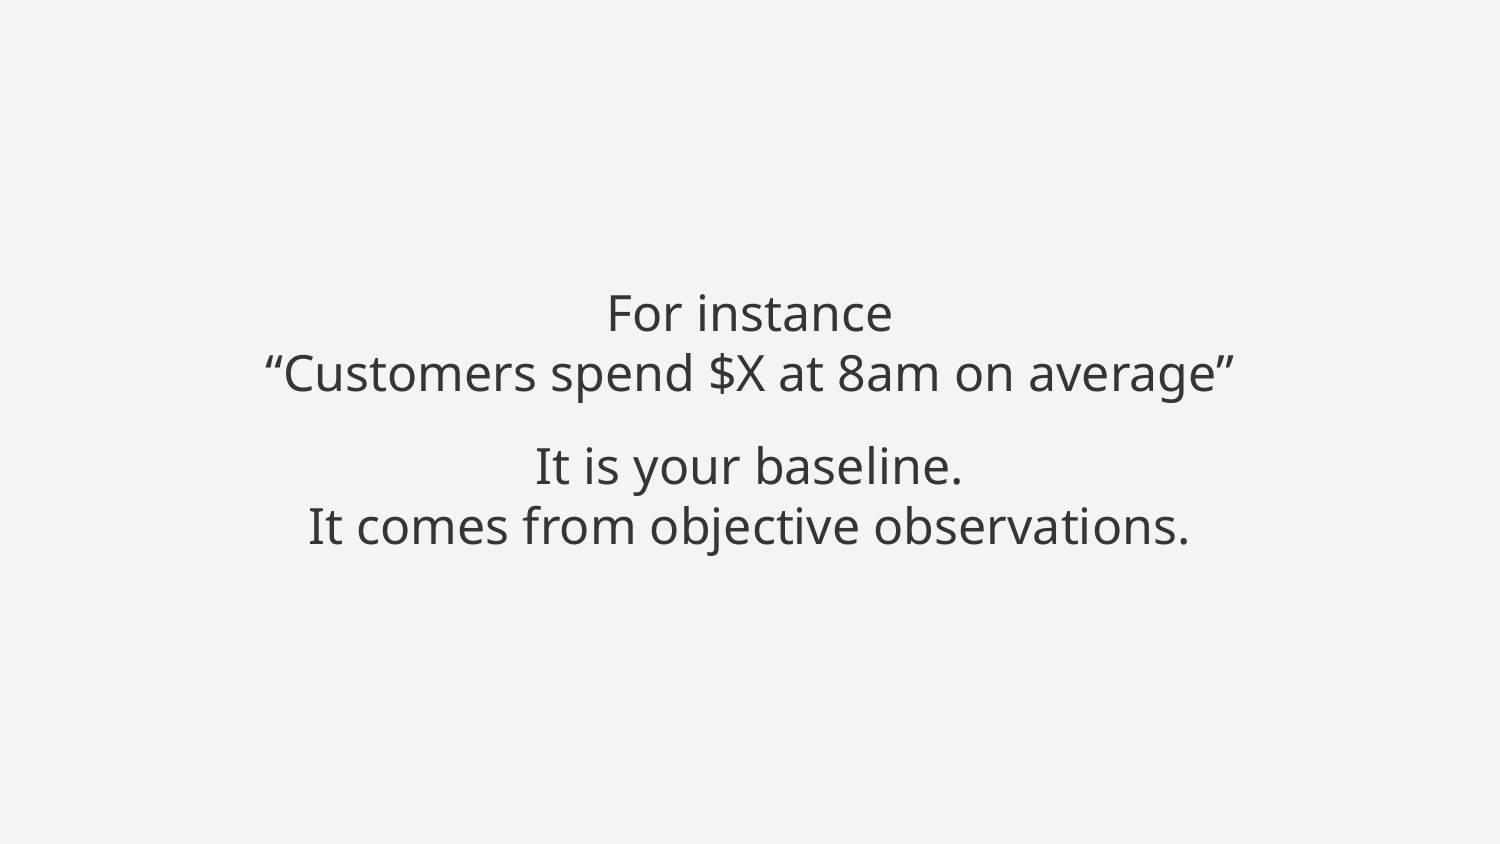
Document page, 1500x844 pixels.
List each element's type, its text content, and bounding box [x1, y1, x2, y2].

list For instance “Customers spend $X at 8am on average” It is your baseline. It comes from objective observations. [51, 266, 1449, 578]
